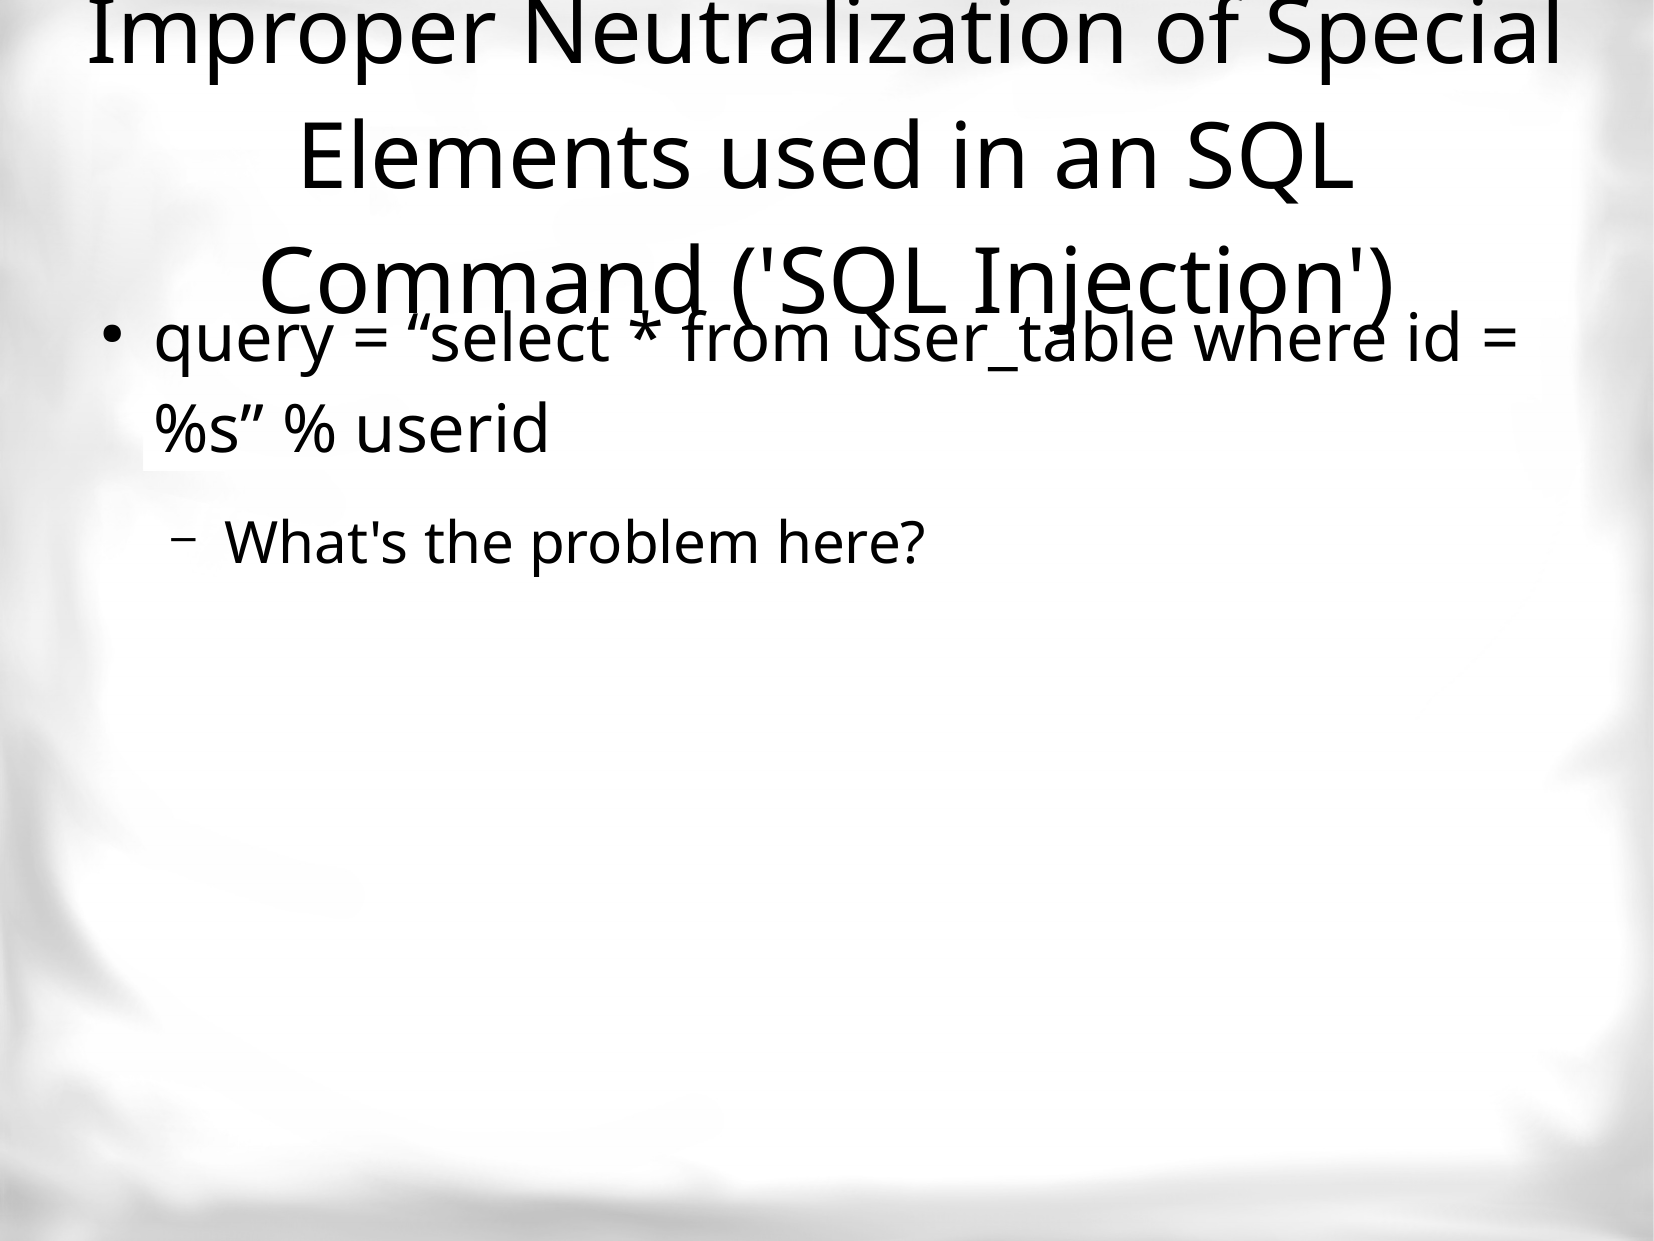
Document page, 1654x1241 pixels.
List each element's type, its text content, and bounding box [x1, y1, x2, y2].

picture [0, 0, 1654, 1241]
list query = “select * from user_table where id = %s” % userid What's the problem here? [82, 290, 1571, 1010]
title Improper Neutralization of Special Elements used in an SQL Command ('SQL Injection') [82, 0, 1571, 290]
